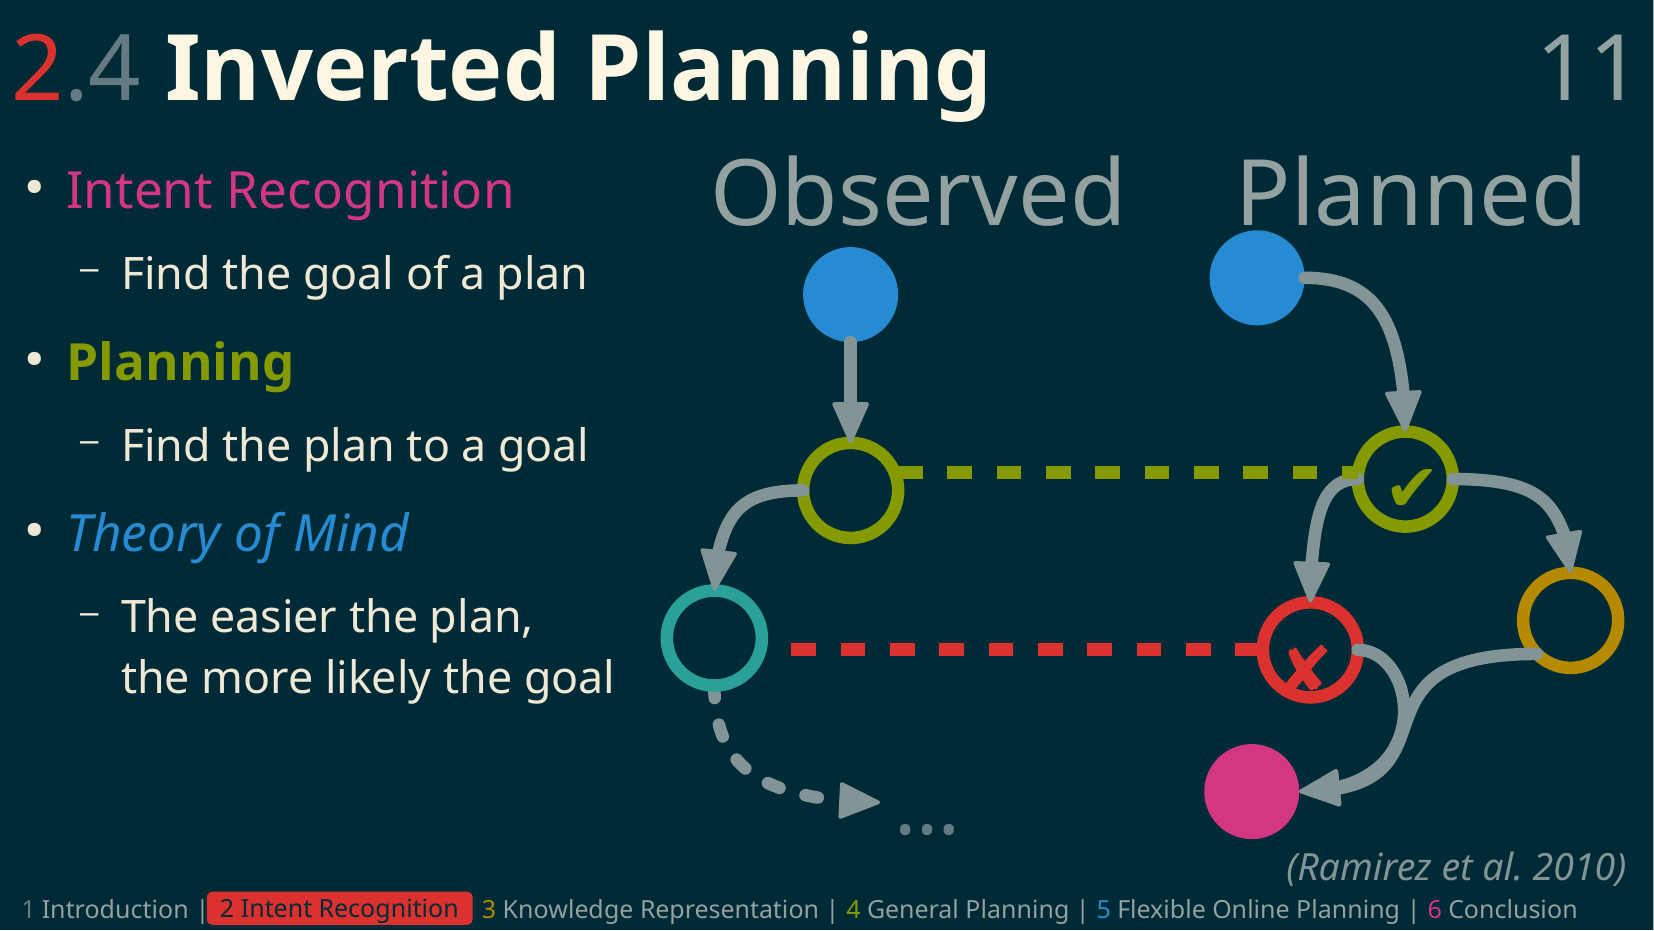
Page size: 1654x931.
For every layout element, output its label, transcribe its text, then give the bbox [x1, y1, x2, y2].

text_box ✘ [1262, 615, 1349, 698]
text_box [1209, 243, 1305, 326]
title 2.4 Inverted Planning [11, 7, 1501, 123]
text_box ✔ [1369, 432, 1456, 527]
text_box … [879, 738, 987, 851]
text_box [1204, 744, 1300, 840]
text_box (Ramirez et al. 2010) [1270, 833, 1642, 886]
text_box Observed [695, 120, 1133, 243]
list Intent Recognition Find the goal of a plan Planning Find the plan to a goal Theory of Mind The easier the plan, the more likely the goal [11, 153, 626, 827]
text_box Planned [1221, 120, 1597, 243]
text_box 2 Intent Recognition [206, 891, 473, 925]
text_box [803, 247, 899, 342]
